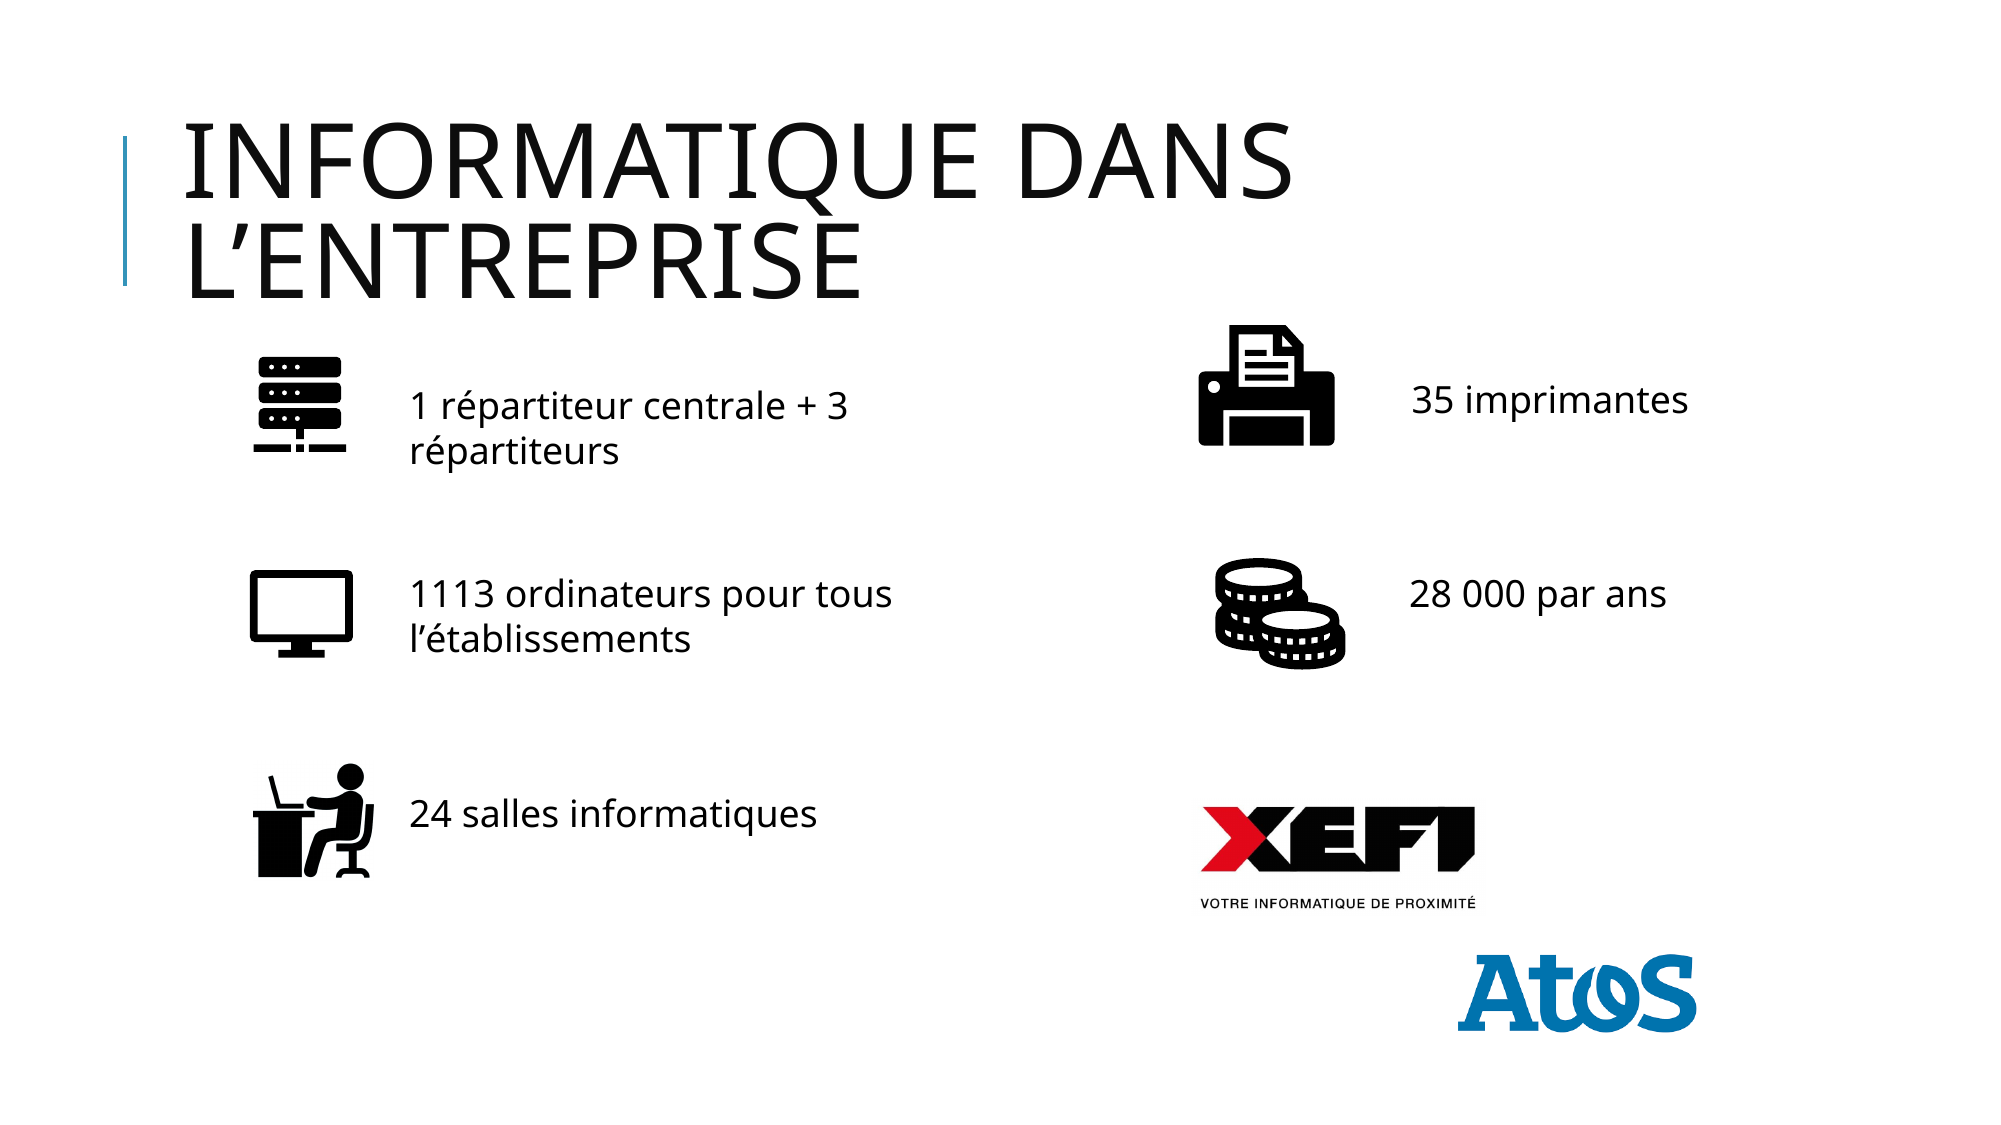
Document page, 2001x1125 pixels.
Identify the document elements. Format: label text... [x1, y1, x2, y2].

picture [1454, 950, 1700, 1036]
picture [237, 341, 363, 467]
picture [239, 551, 364, 677]
text_box 35 imprimantes [1396, 368, 2000, 430]
picture [1191, 798, 1486, 916]
picture [253, 760, 374, 881]
text_box 24 salles informatiques [394, 783, 1111, 844]
text_box 1113 ordinateurs pour tous l’établissements [394, 562, 1111, 624]
title Informatique dans L’entreprise [168, 96, 1763, 343]
text_box 1 répartiteur centrale + 3 répartiteurs [394, 374, 1000, 435]
picture [1191, 311, 1342, 462]
picture [1202, 538, 1353, 689]
text_box 28 000 par ans [1394, 562, 1950, 624]
